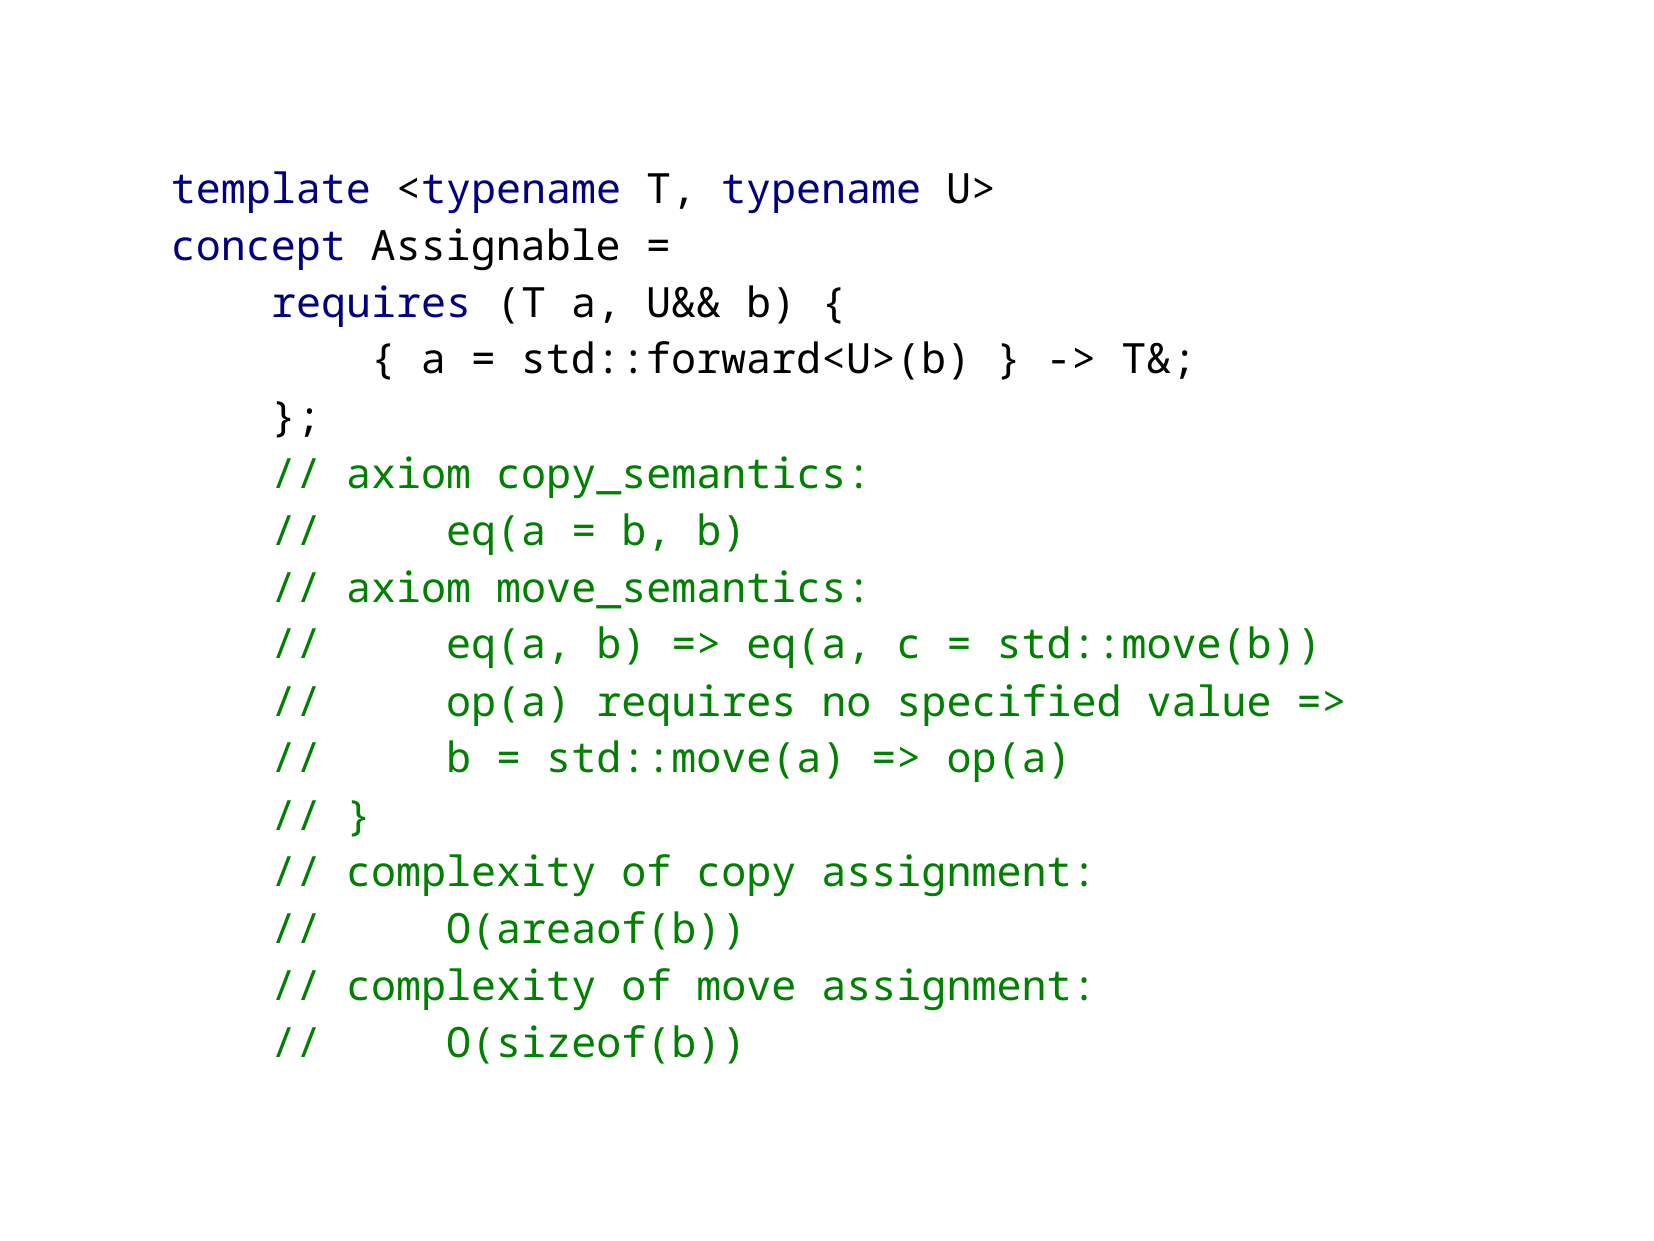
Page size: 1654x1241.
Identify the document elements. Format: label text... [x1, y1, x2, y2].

subtitle template <typename T, typename U> concept Assignable = requires (T a, U&& b) { { a = std::forward<U>(b) } -> T&; }; // axiom copy_semantics: // eq(a = b, b) // axiom move_semantics: // eq(a, b) => eq(a, c = std::move(b)) // op(a) requires no specified value => // b = std::move(a) => op(a) // } // complexity of copy assignment: // O(areaof(b)) // complexity of move assignment: // O(sizeof(b)) [70, 163, 1560, 1066]
